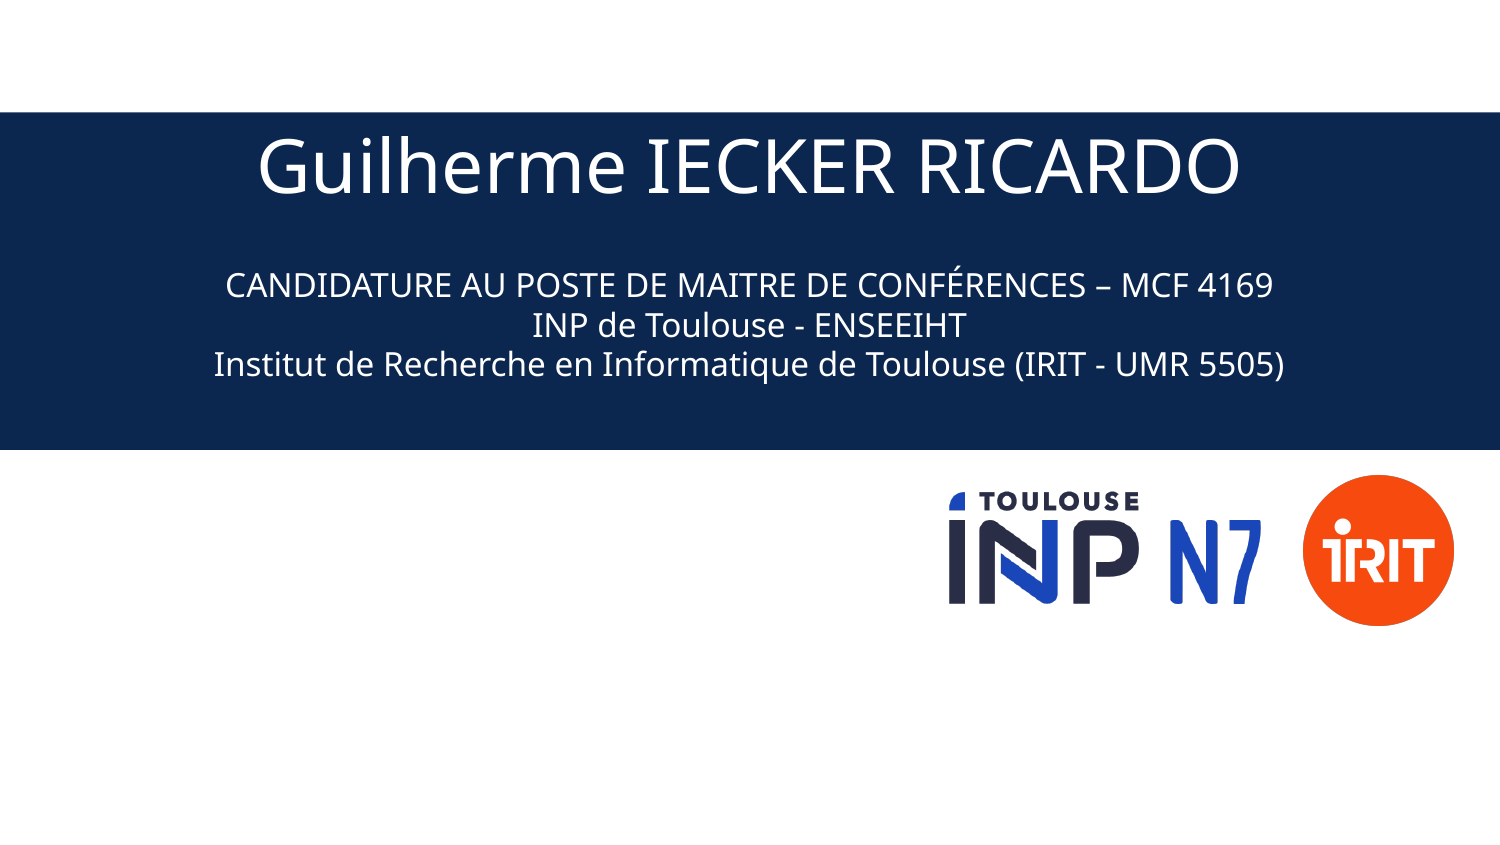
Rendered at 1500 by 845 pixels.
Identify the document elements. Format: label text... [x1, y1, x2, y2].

text_box CANDIDATURE AU POSTE DE MAITRE DE CONFÉRENCES – MCF 4169 INP de Toulouse - ENSEEIHT Institut de Recherche en Informatique de Toulouse (IRIT - UMR 5505) [150, 245, 1351, 439]
title Guilherme IECKER RICARDO [80, 0, 1420, 224]
picture [949, 491, 1261, 604]
text_box [0, 112, 1500, 450]
picture [1303, 475, 1454, 626]
